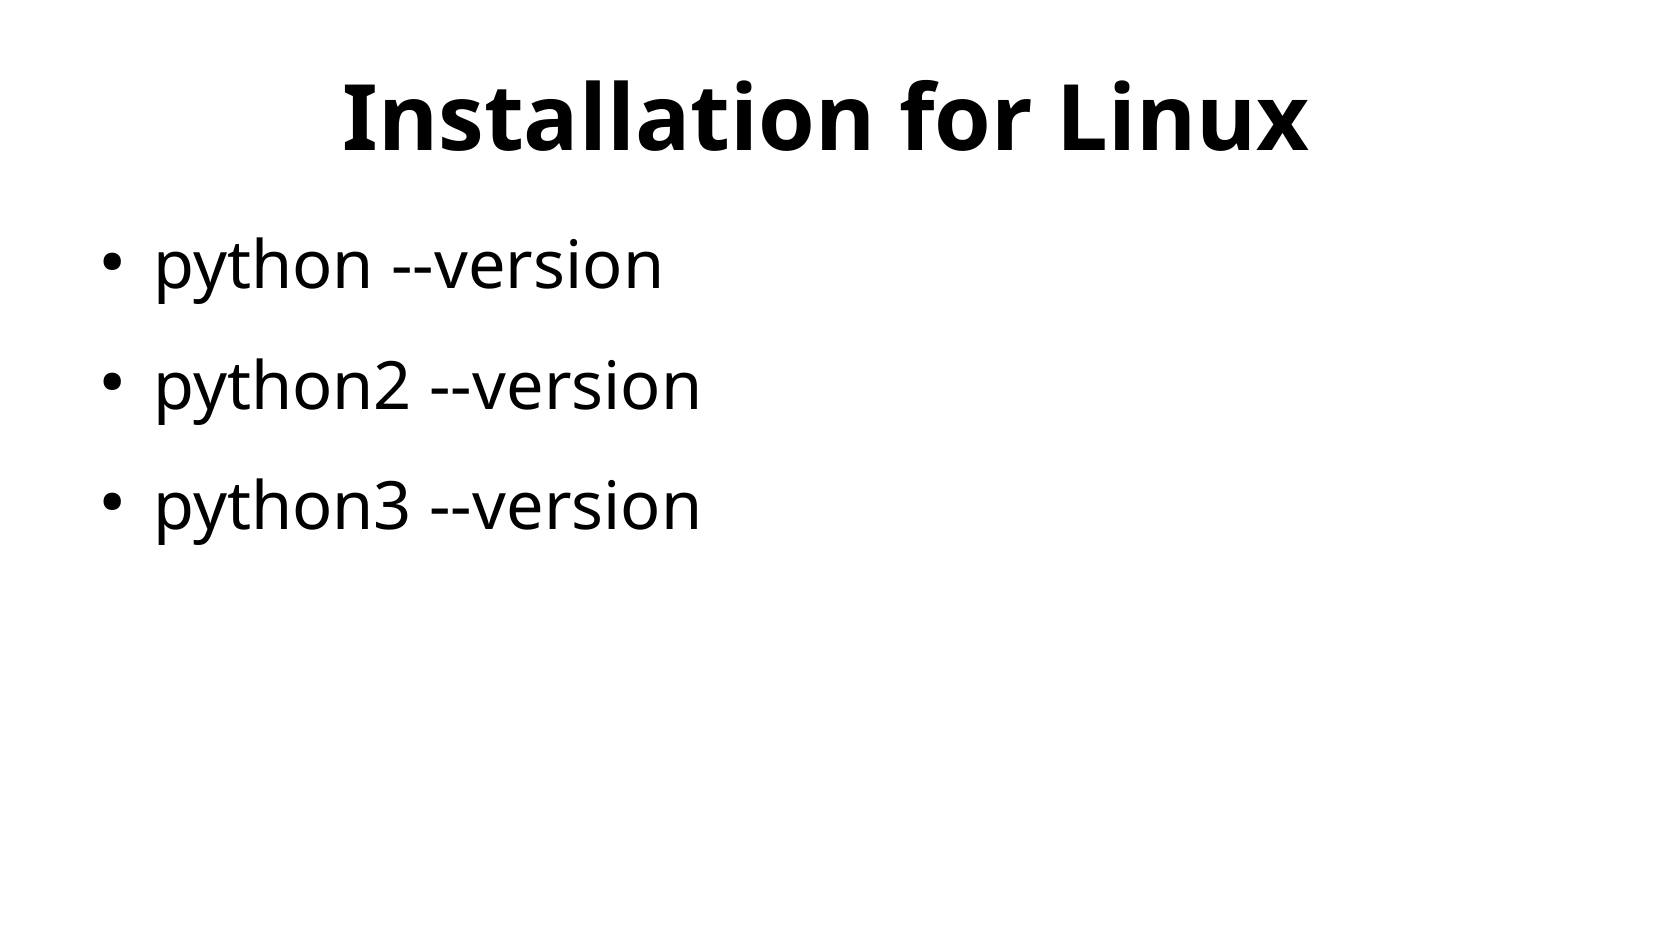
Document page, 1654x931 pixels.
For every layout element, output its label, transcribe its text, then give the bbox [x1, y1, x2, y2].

list python --version python2 --version python3 --version [82, 217, 1571, 758]
title Installation for Linux [82, 37, 1571, 193]
